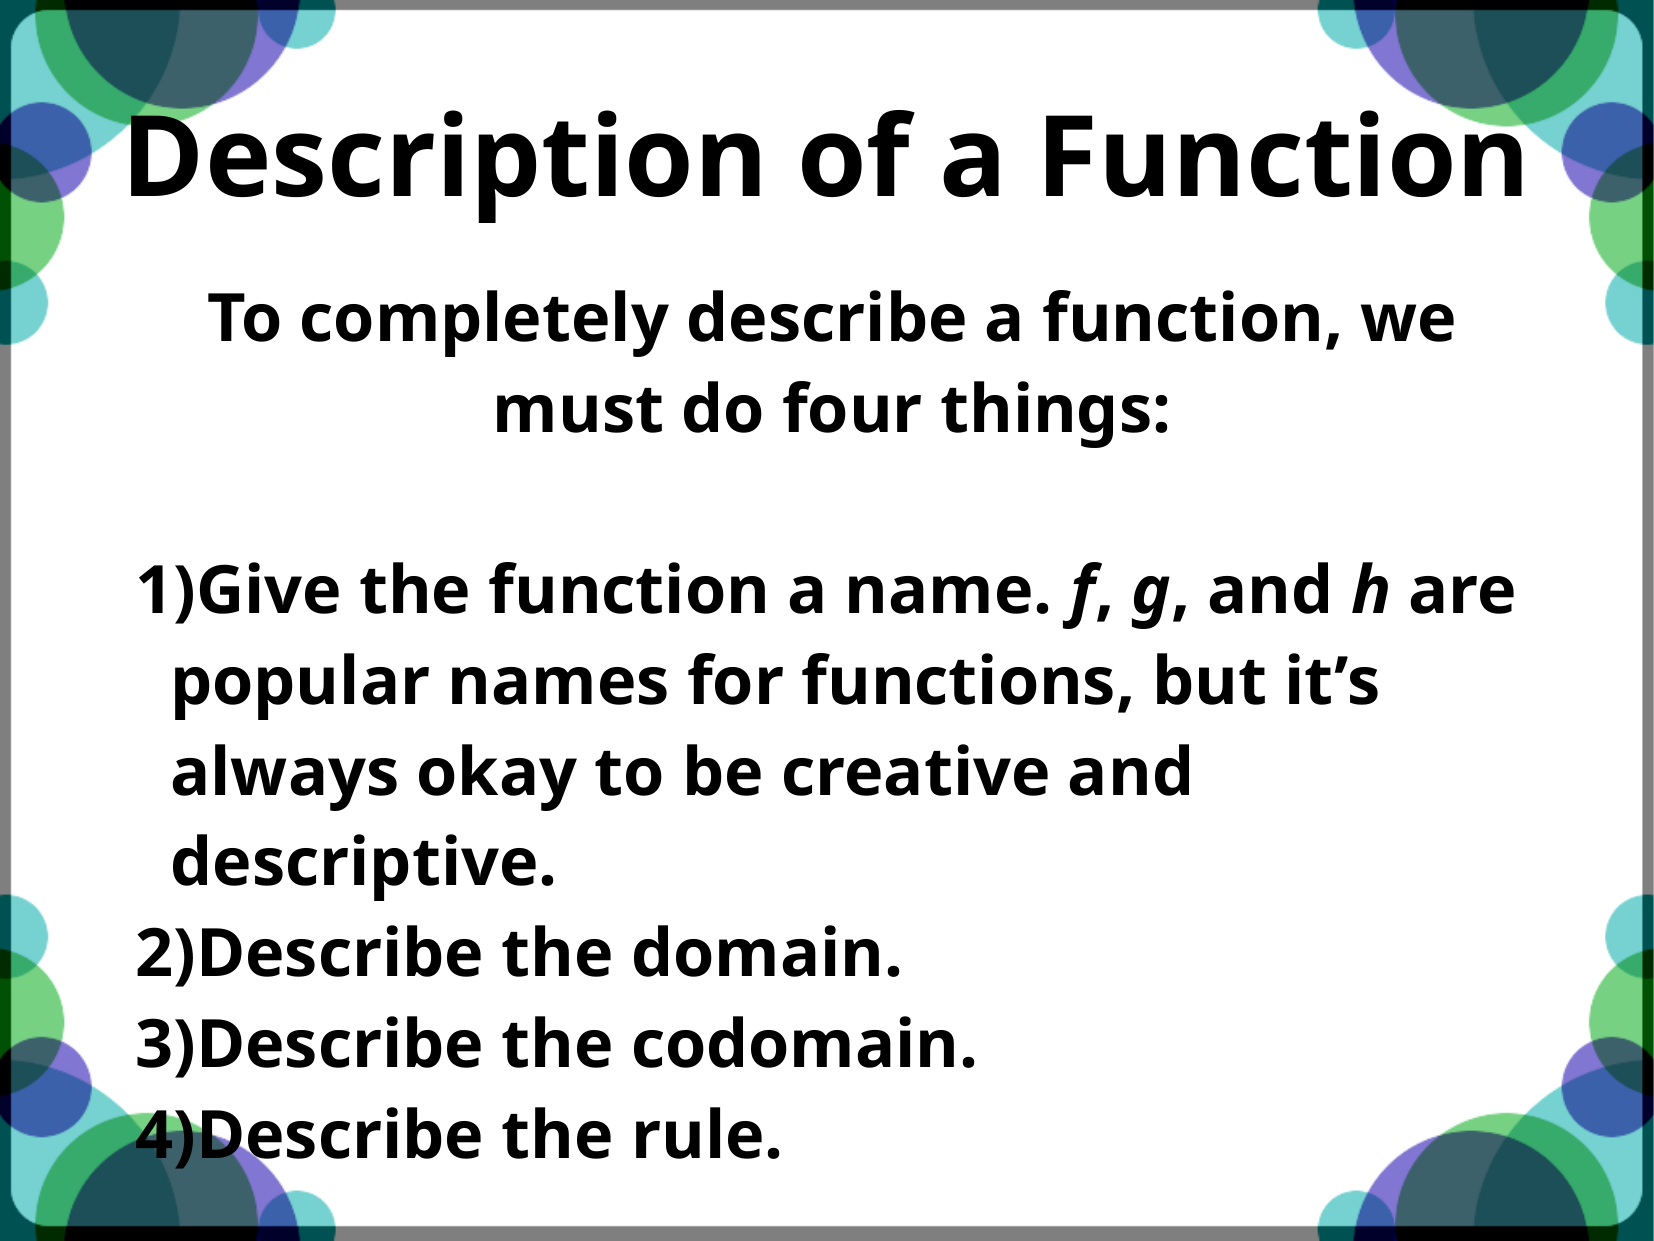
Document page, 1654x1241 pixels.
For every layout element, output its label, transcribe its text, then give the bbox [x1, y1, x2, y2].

text_box To completely describe a function, we must do four things: Give the function a name. f, g, and h are popular names for functions, but it’s always okay to be creative and descriptive. Describe the domain. Describe the codomain. Describe the rule. [135, 270, 1531, 943]
picture [0, 0, 1654, 1241]
title Description of a Function [82, 49, 1571, 257]
